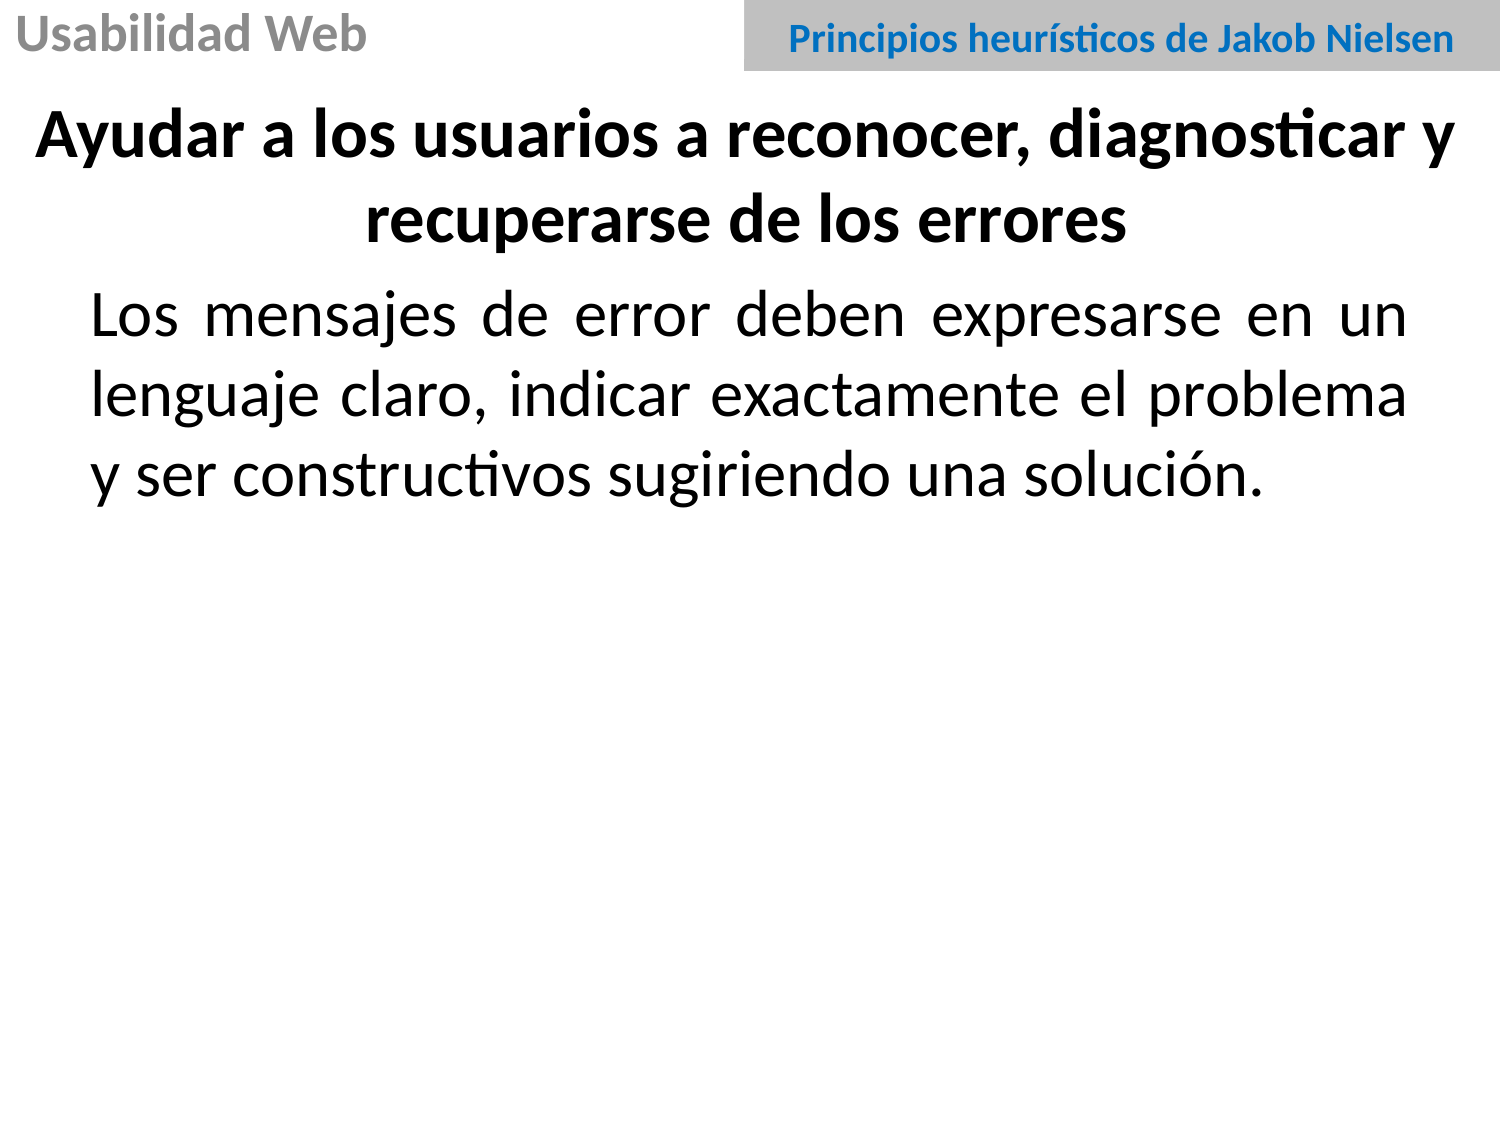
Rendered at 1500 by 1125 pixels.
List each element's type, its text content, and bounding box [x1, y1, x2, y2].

list Los mensajes de error deben expresarse en un lenguaje claro, indicar exactamente el problema y ser constructivos sugiriendo una solución. [75, 262, 1425, 1005]
title Principios heurísticos de Jakob Nielsen [744, 0, 1500, 71]
title Ayudar a los usuarios a reconocer, diagnosticar y recuperarse de los errores [11, 78, 1483, 266]
title Usabilidad Web [0, 0, 745, 60]
